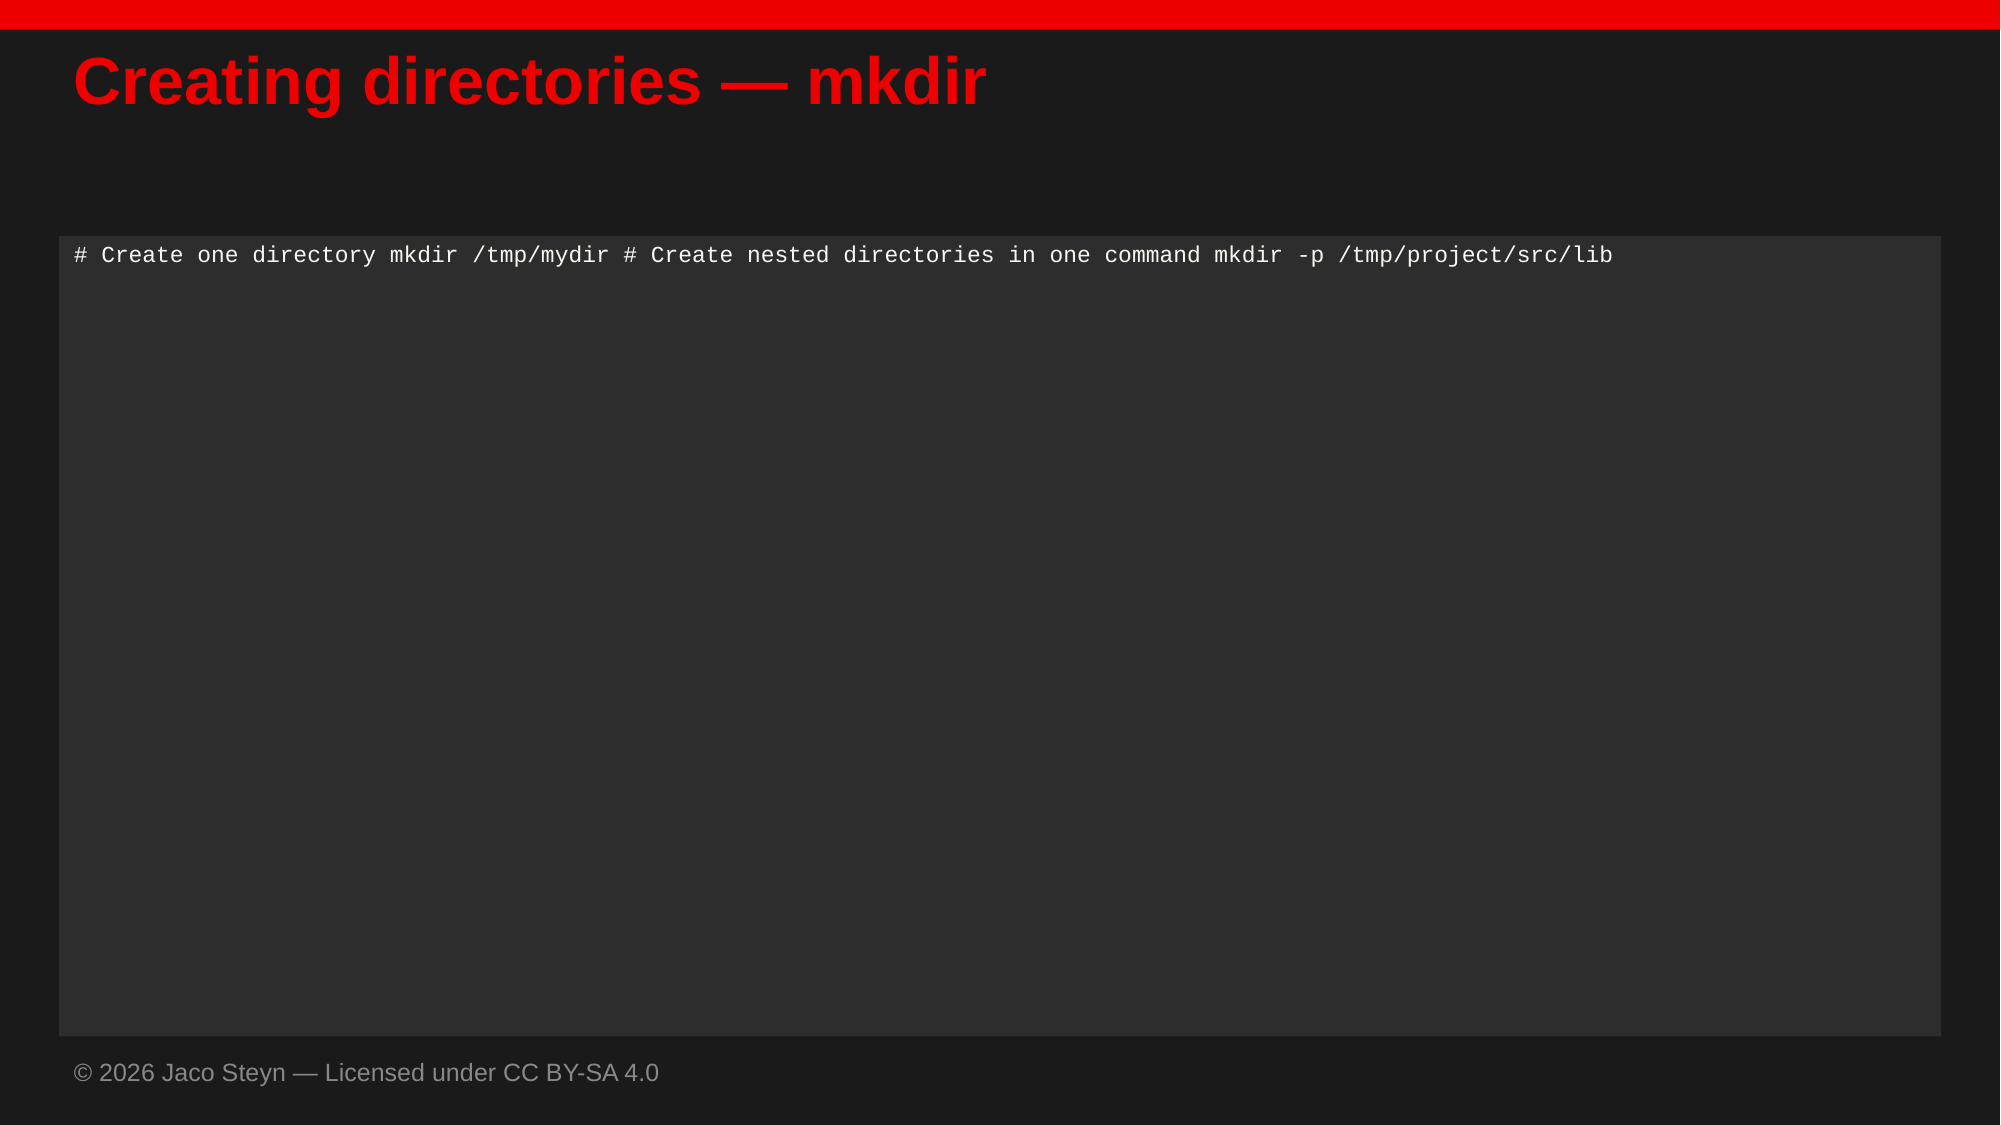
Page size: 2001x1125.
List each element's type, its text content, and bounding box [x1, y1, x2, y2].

text_box # Create one directory mkdir /tmp/mydir # Create nested directories in one command mkdir -p /tmp/project/src/lib [59, 236, 1942, 1037]
text_box Creating directories — mkdir [59, 36, 1942, 208]
text_box [0, 0, 2001, 30]
text_box © 2026 Jaco Steyn — Licensed under CC BY-SA 4.0 [59, 1051, 1942, 1093]
